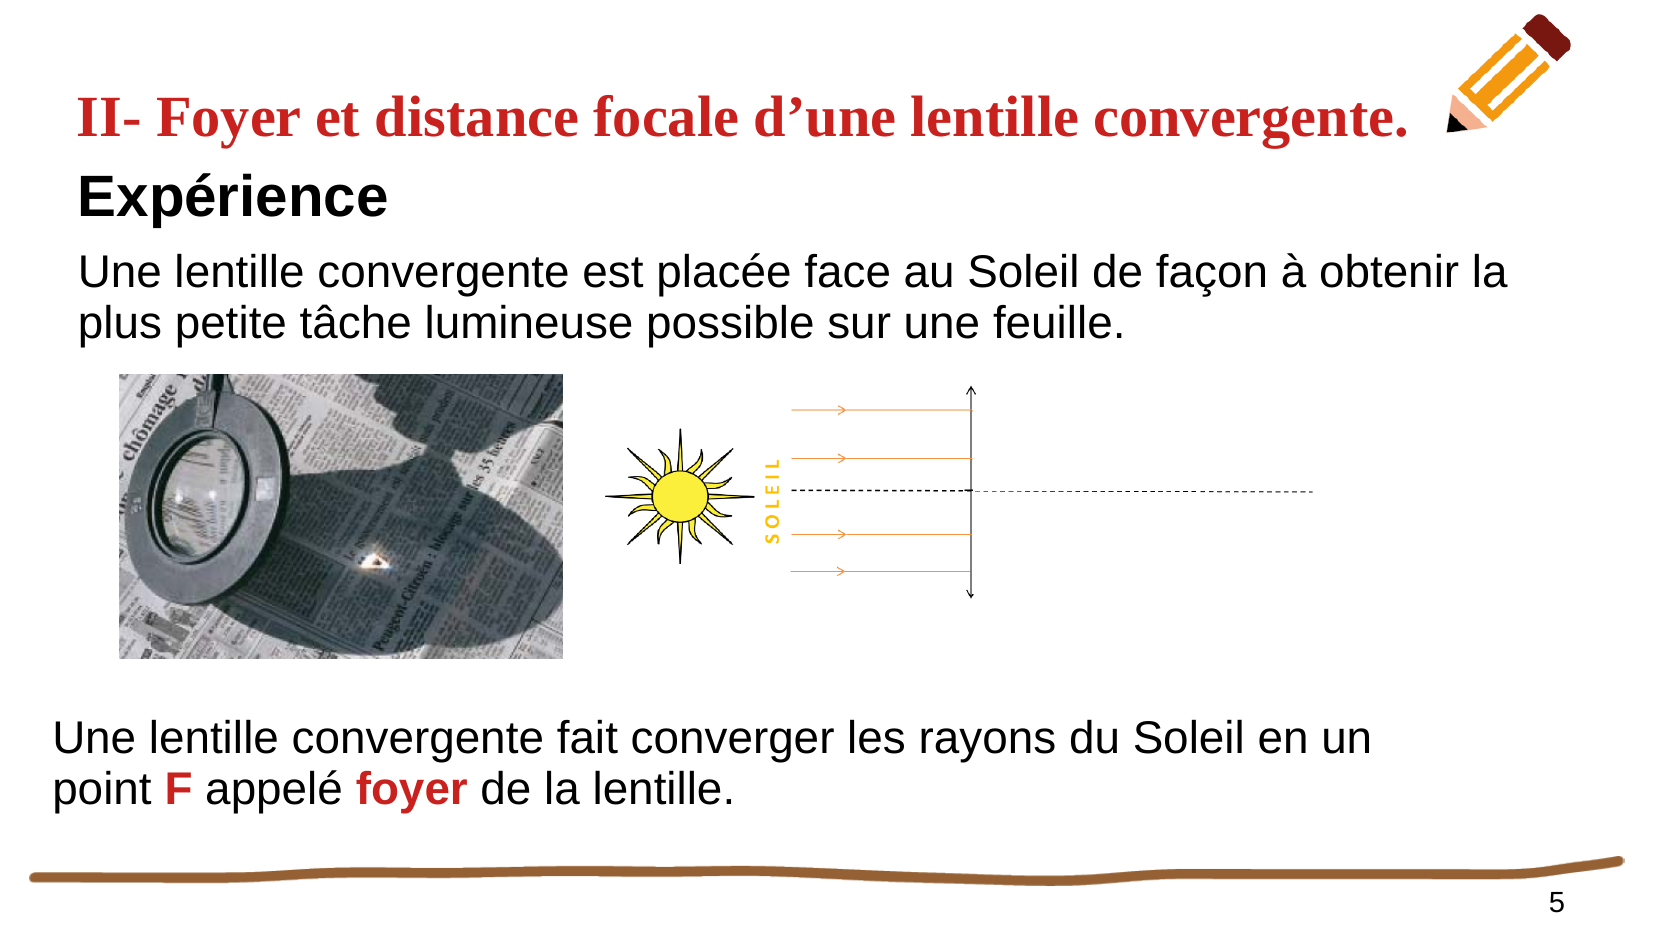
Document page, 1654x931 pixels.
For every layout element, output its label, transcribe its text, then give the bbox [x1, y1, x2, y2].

text_box Expérience [63, 156, 488, 237]
text_box Une lentille convergente fait converger les rayons du Soleil en un point F appelé foyer de la lentille. [37, 704, 1402, 822]
text_box Une lentille convergente est placée face au Soleil de façon à obtenir la plus petite tâche lumineuse possible sur une feuille. [63, 238, 1537, 357]
picture [1446, 14, 1571, 133]
picture [118, 374, 563, 659]
picture [600, 384, 1313, 601]
title II- Foyer et distance focale d’une lentille convergente. [76, 64, 1436, 169]
picture [29, 856, 1625, 886]
